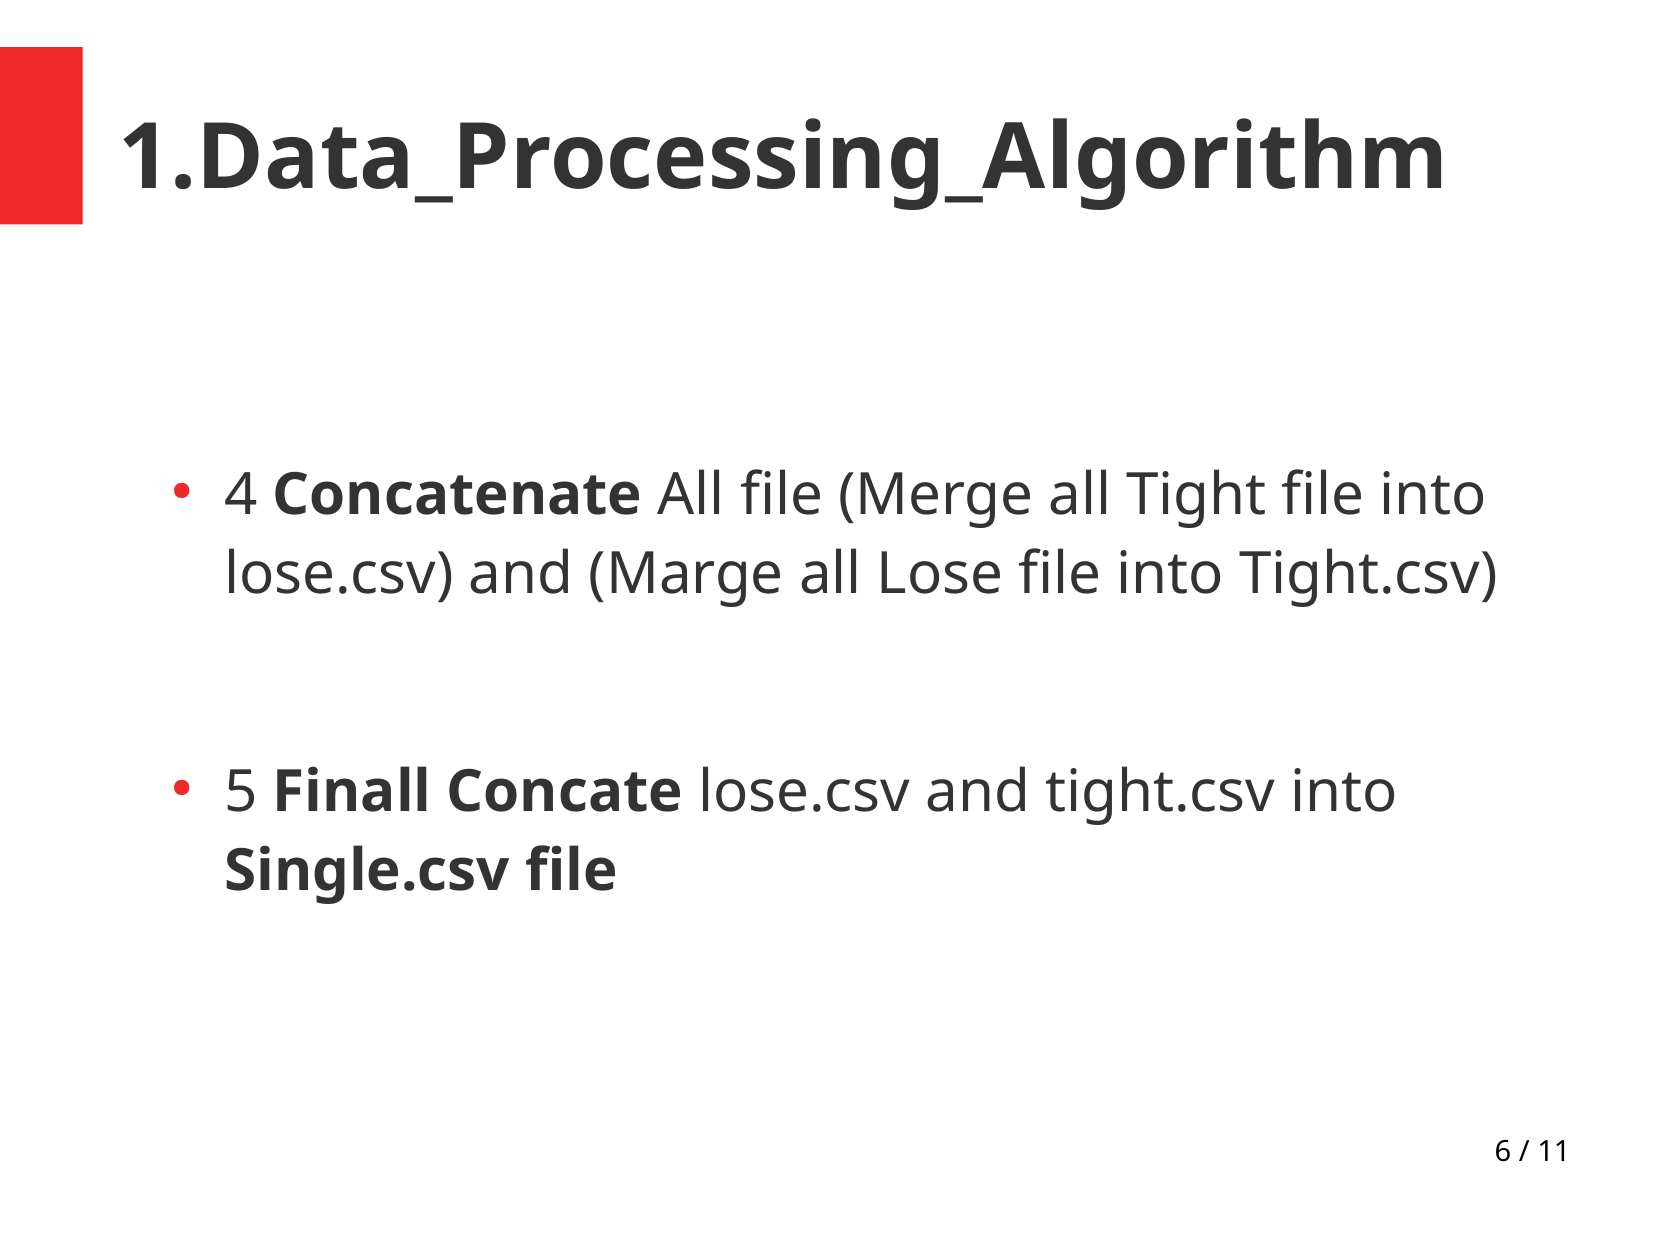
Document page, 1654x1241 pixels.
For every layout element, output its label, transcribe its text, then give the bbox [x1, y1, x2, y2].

title 1.Data_Processing_Algorithm [118, 45, 1571, 260]
list 4 Concatenate All file (Merge all Tight file into lose.csv) and (Marge all Lose file into Tight.csv) 5 Finall Concate lose.csv and tight.csv into Single.csv file [153, 343, 1571, 1063]
